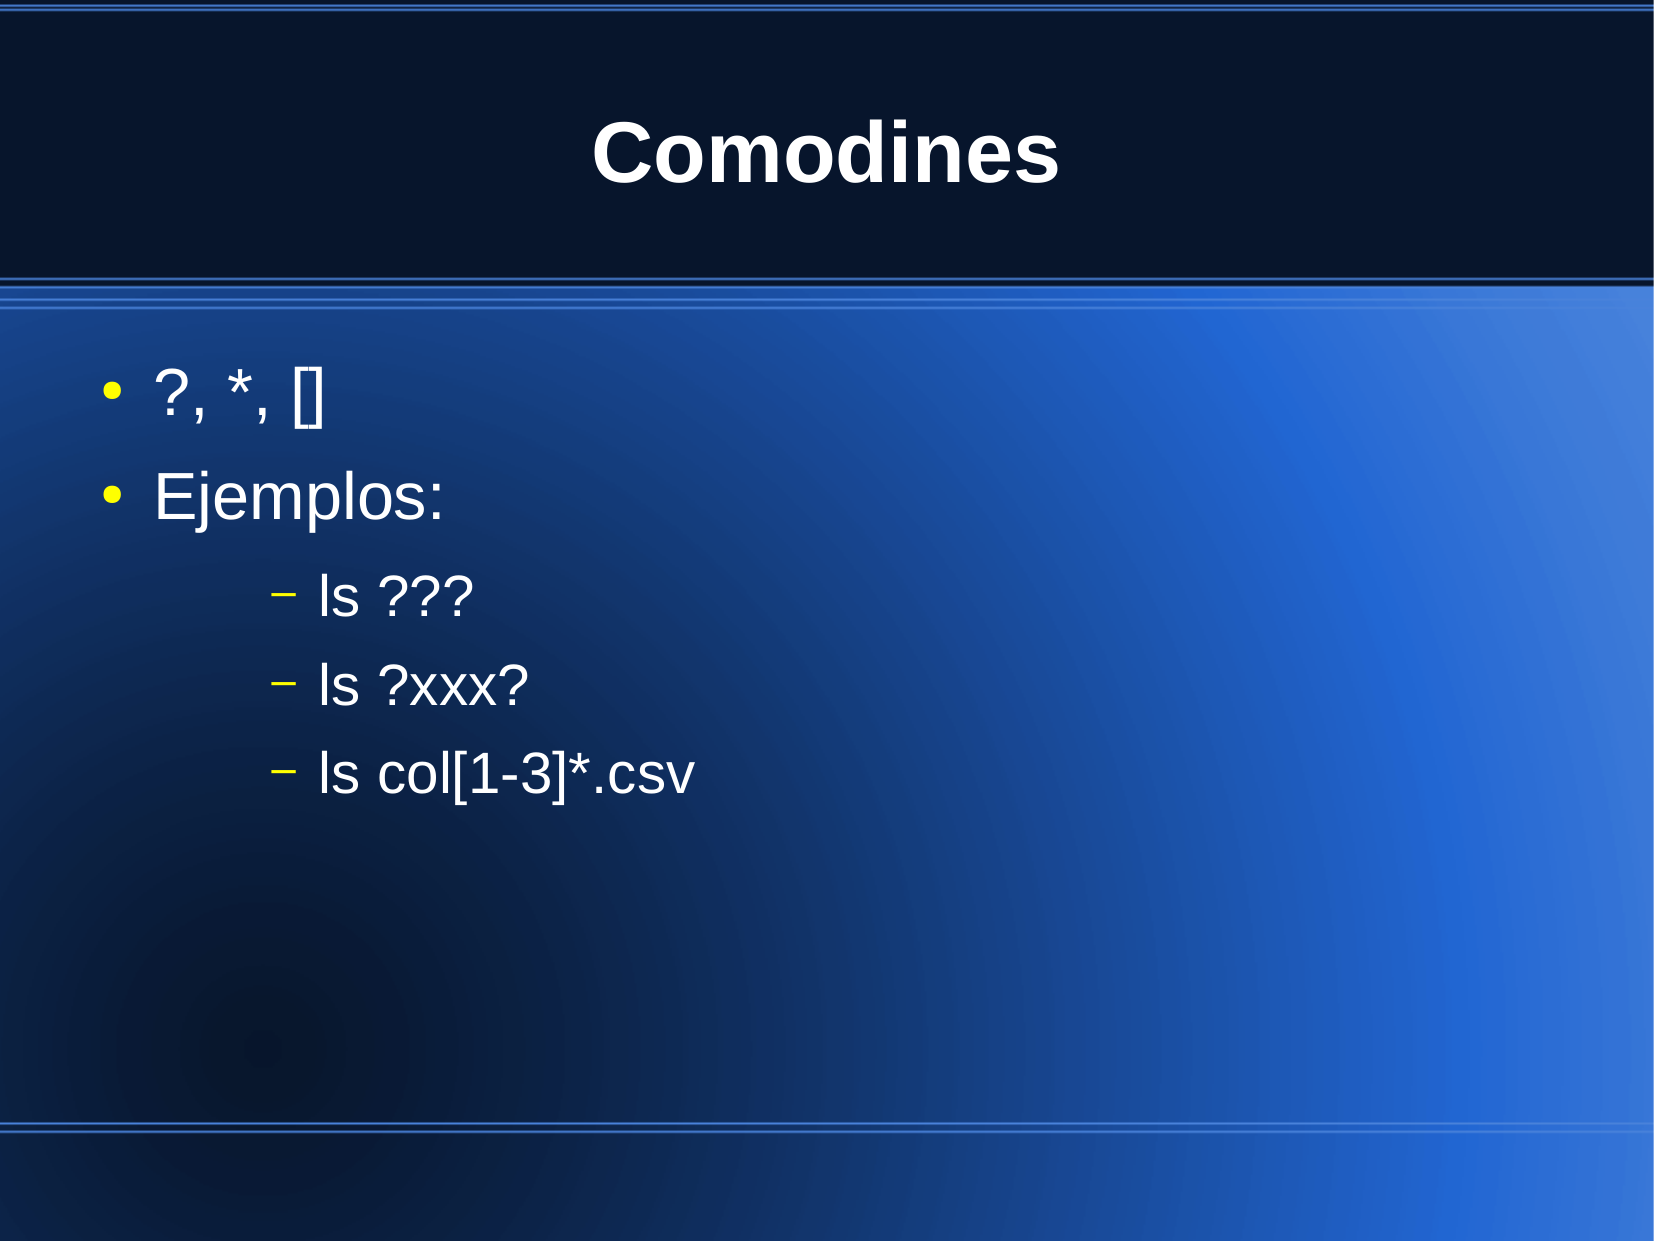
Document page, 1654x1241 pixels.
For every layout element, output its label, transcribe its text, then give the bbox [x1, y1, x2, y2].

list ?, *, [] Ejemplos: ls ??? ls ?xxx? ls col[1-3]*.csv [82, 355, 1571, 1075]
picture [0, 0, 1654, 1241]
title Comodines [82, 49, 1571, 257]
